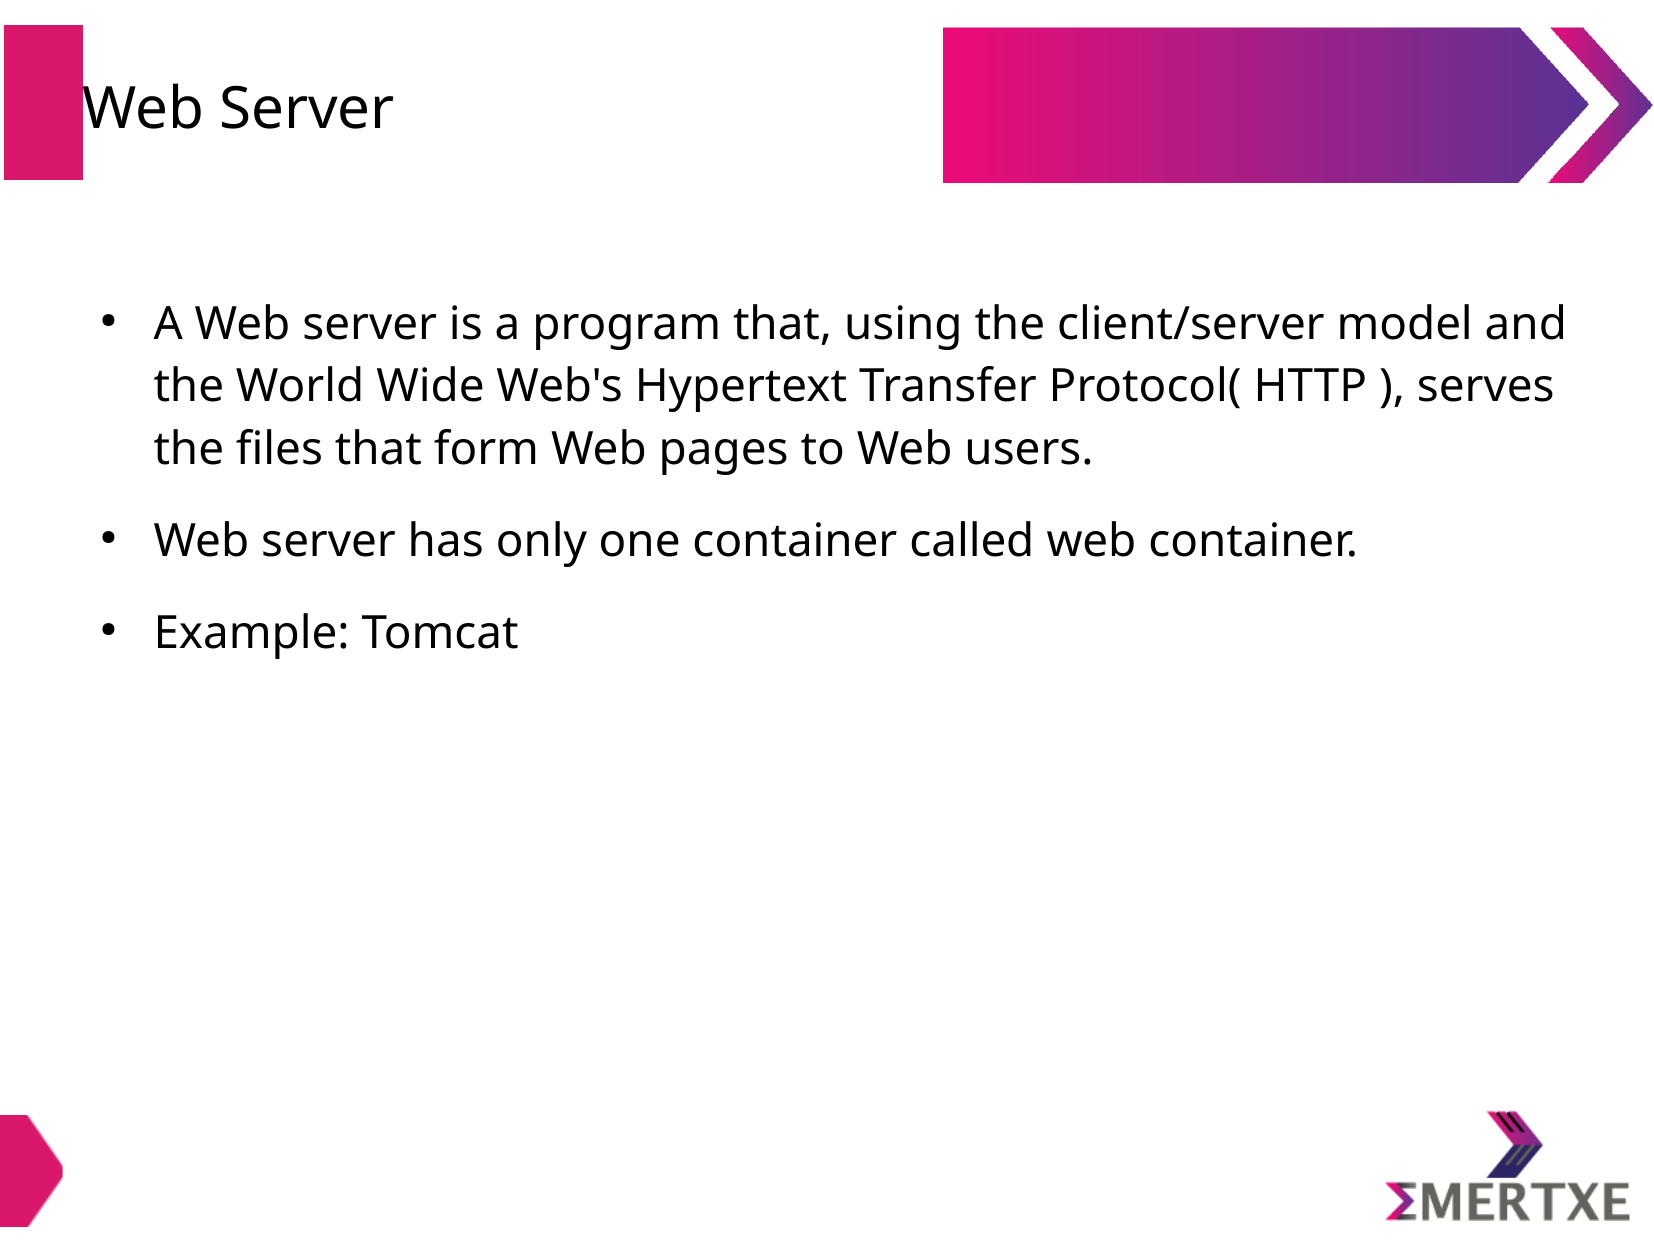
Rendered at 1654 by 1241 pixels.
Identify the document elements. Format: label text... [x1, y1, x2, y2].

picture [1571, 27, 1653, 183]
title Web Server [82, 2, 1571, 210]
list A Web server is a program that, using the client/server model and the World Wide Web's Hypertext Transfer Protocol( HTTP ), serves the files that form Web pages to Web users. Web server has only one container called web container. Example: Tomcat [82, 290, 1571, 1010]
picture [1385, 1107, 1631, 1221]
